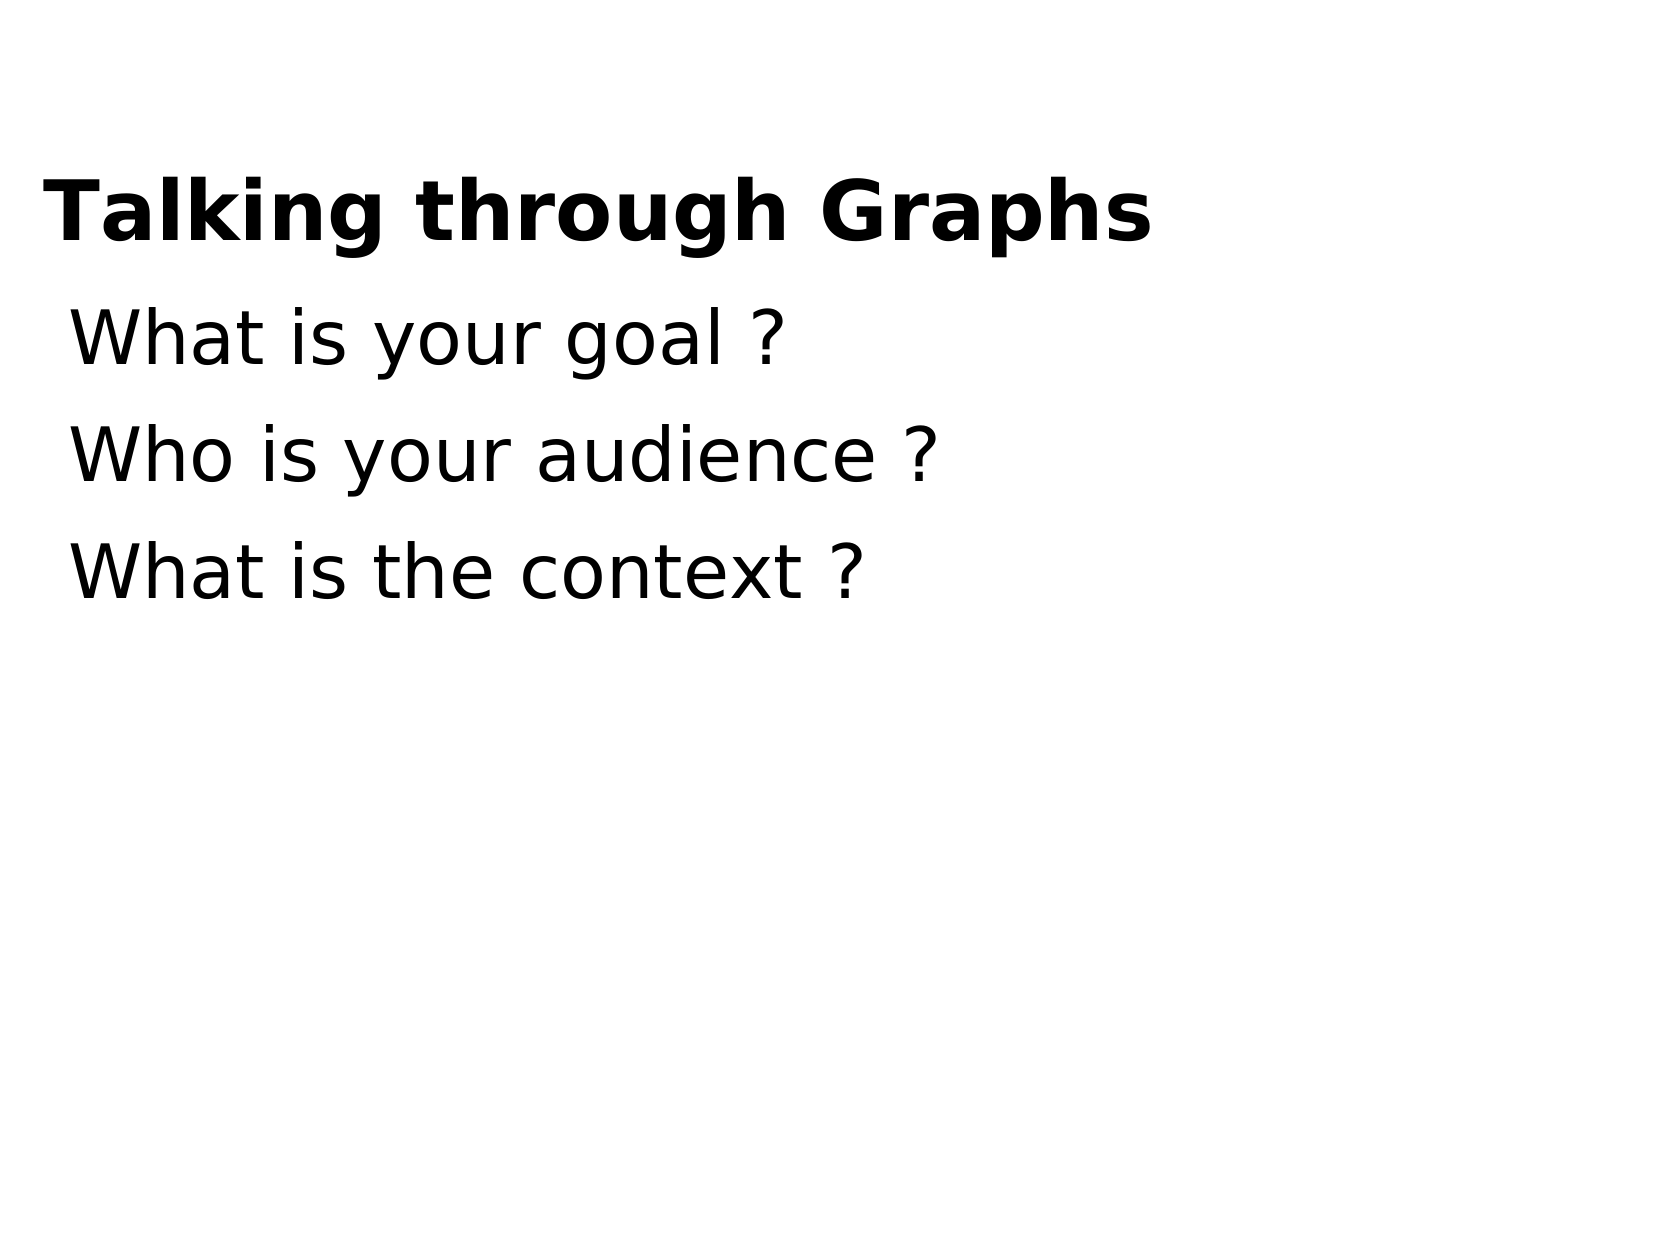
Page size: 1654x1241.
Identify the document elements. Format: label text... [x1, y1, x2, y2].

title Talking through Graphs [43, 137, 1581, 287]
list What is your goal ? Who is your audience ? What is the context ? [50, 295, 1571, 1099]
